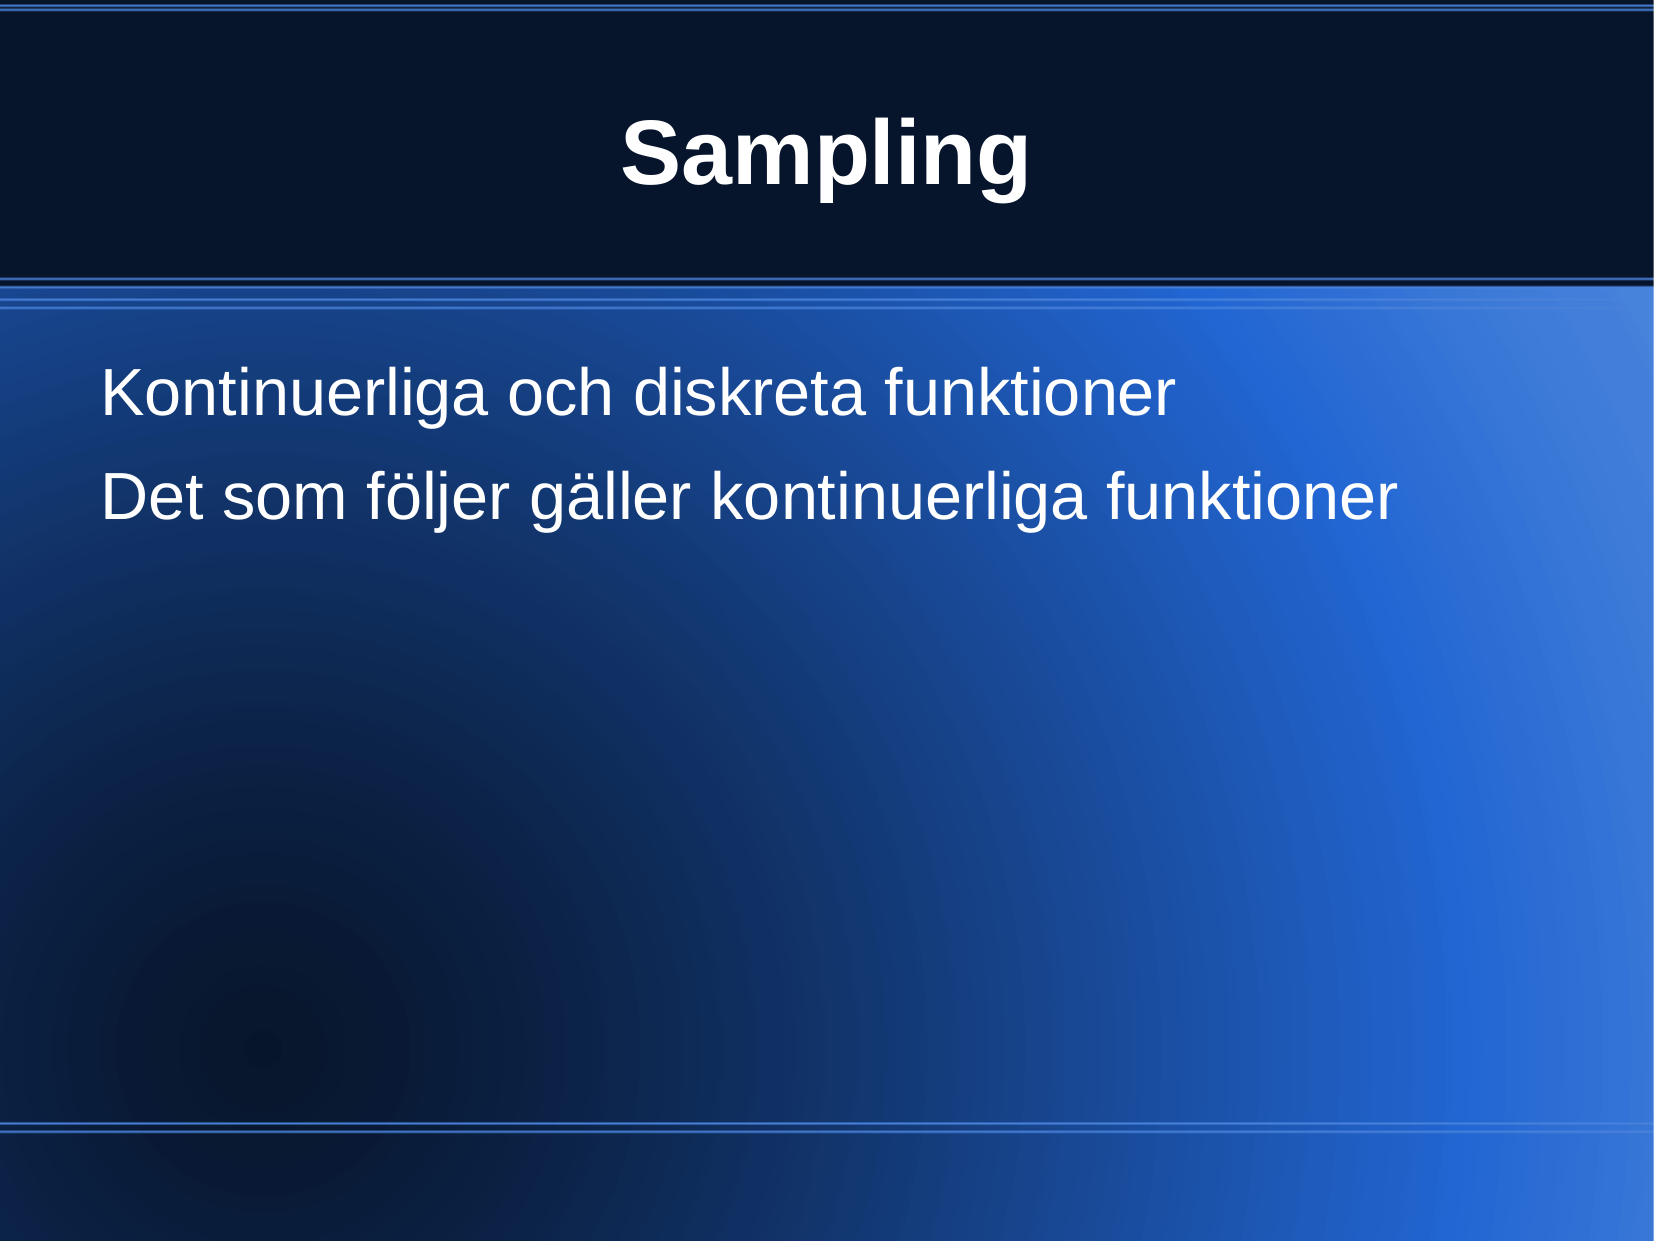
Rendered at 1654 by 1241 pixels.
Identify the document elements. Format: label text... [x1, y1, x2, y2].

title Sampling [82, 56, 1571, 250]
picture [0, 0, 1654, 1241]
list Kontinuerliga och diskreta funktioner Det som följer gäller kontinuerliga funktioner [82, 355, 1571, 1043]
